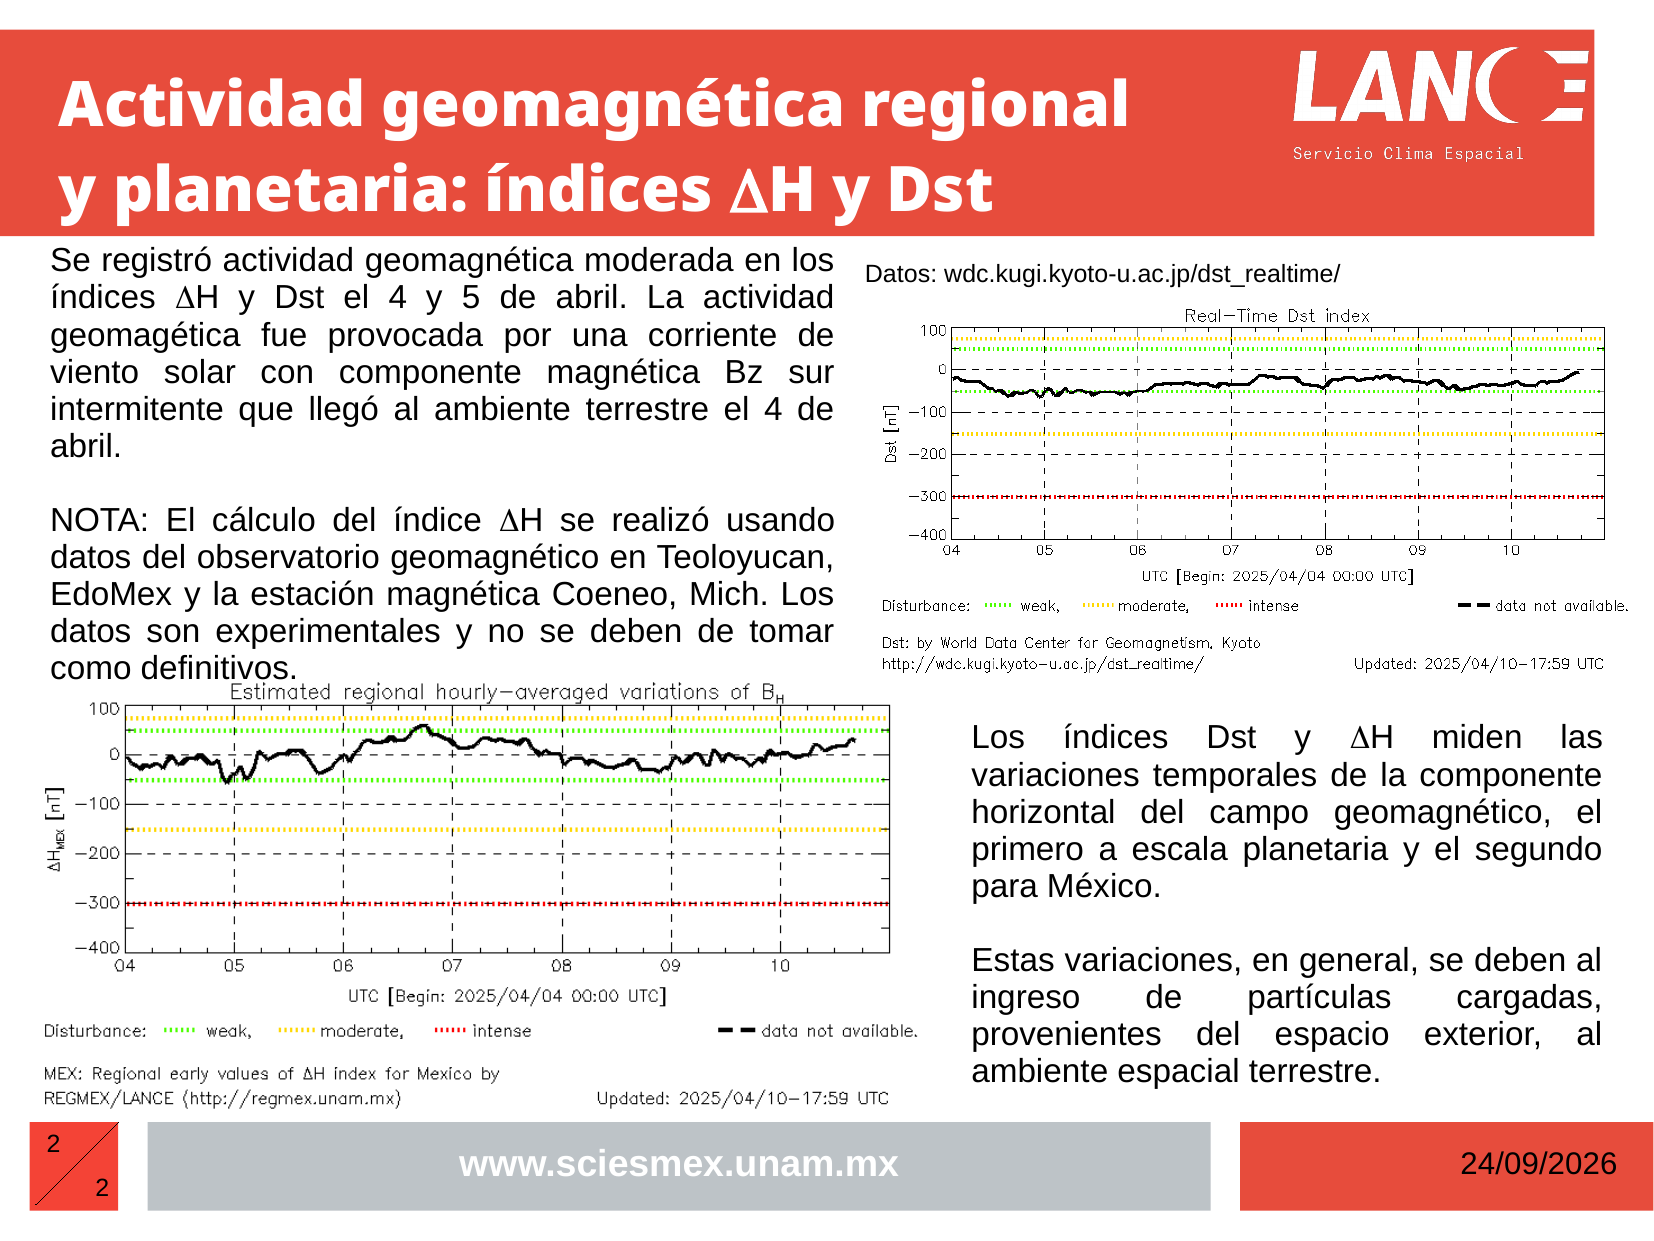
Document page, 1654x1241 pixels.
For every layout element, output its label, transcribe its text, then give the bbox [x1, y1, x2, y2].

text_box 10/04/2025 [1424, 1122, 1654, 1205]
text_box 2 [35, 1151, 125, 1209]
picture [35, 289, 1642, 1111]
text_box Los índices Dst y DH miden las variaciones temporales de la componente horizontal del campo geomagnético, el primero a escala planetaria y el segundo para México. Estas variaciones, en general, se deben al ingreso de partículas cargadas, provenientes del espacio exterior, al ambiente espacial terrestre. [956, 711, 1619, 1097]
text_box Datos: wdc.kugi.kyoto-u.ac.jp/dst_realtime/ [851, 252, 1371, 296]
text_box www.sciesmex.unam.mx [153, 1122, 1205, 1205]
picture [1293, 47, 1589, 162]
title Actividad geomagnética regional y planetaria: índices DH y Dst [59, 59, 1312, 207]
text_box Se registró actividad geomagnética moderada en los índices DH y Dst el 4 y 5 de abril. La actividad geomagética fue provocada por una corriente de viento solar con componente magnética Bz sur intermitente que llegó al ambiente terrestre el 4 de abril. NOTA: El cálculo del índice DH se realizó usando datos del observatorio geomagnético en Teoloyucan, EdoMex y la estación magnética Coeneo, Mich. Los datos son experimentales y no se deben de tomar como definitivos. [35, 234, 851, 765]
text_box <número> [31, 1122, 176, 1170]
